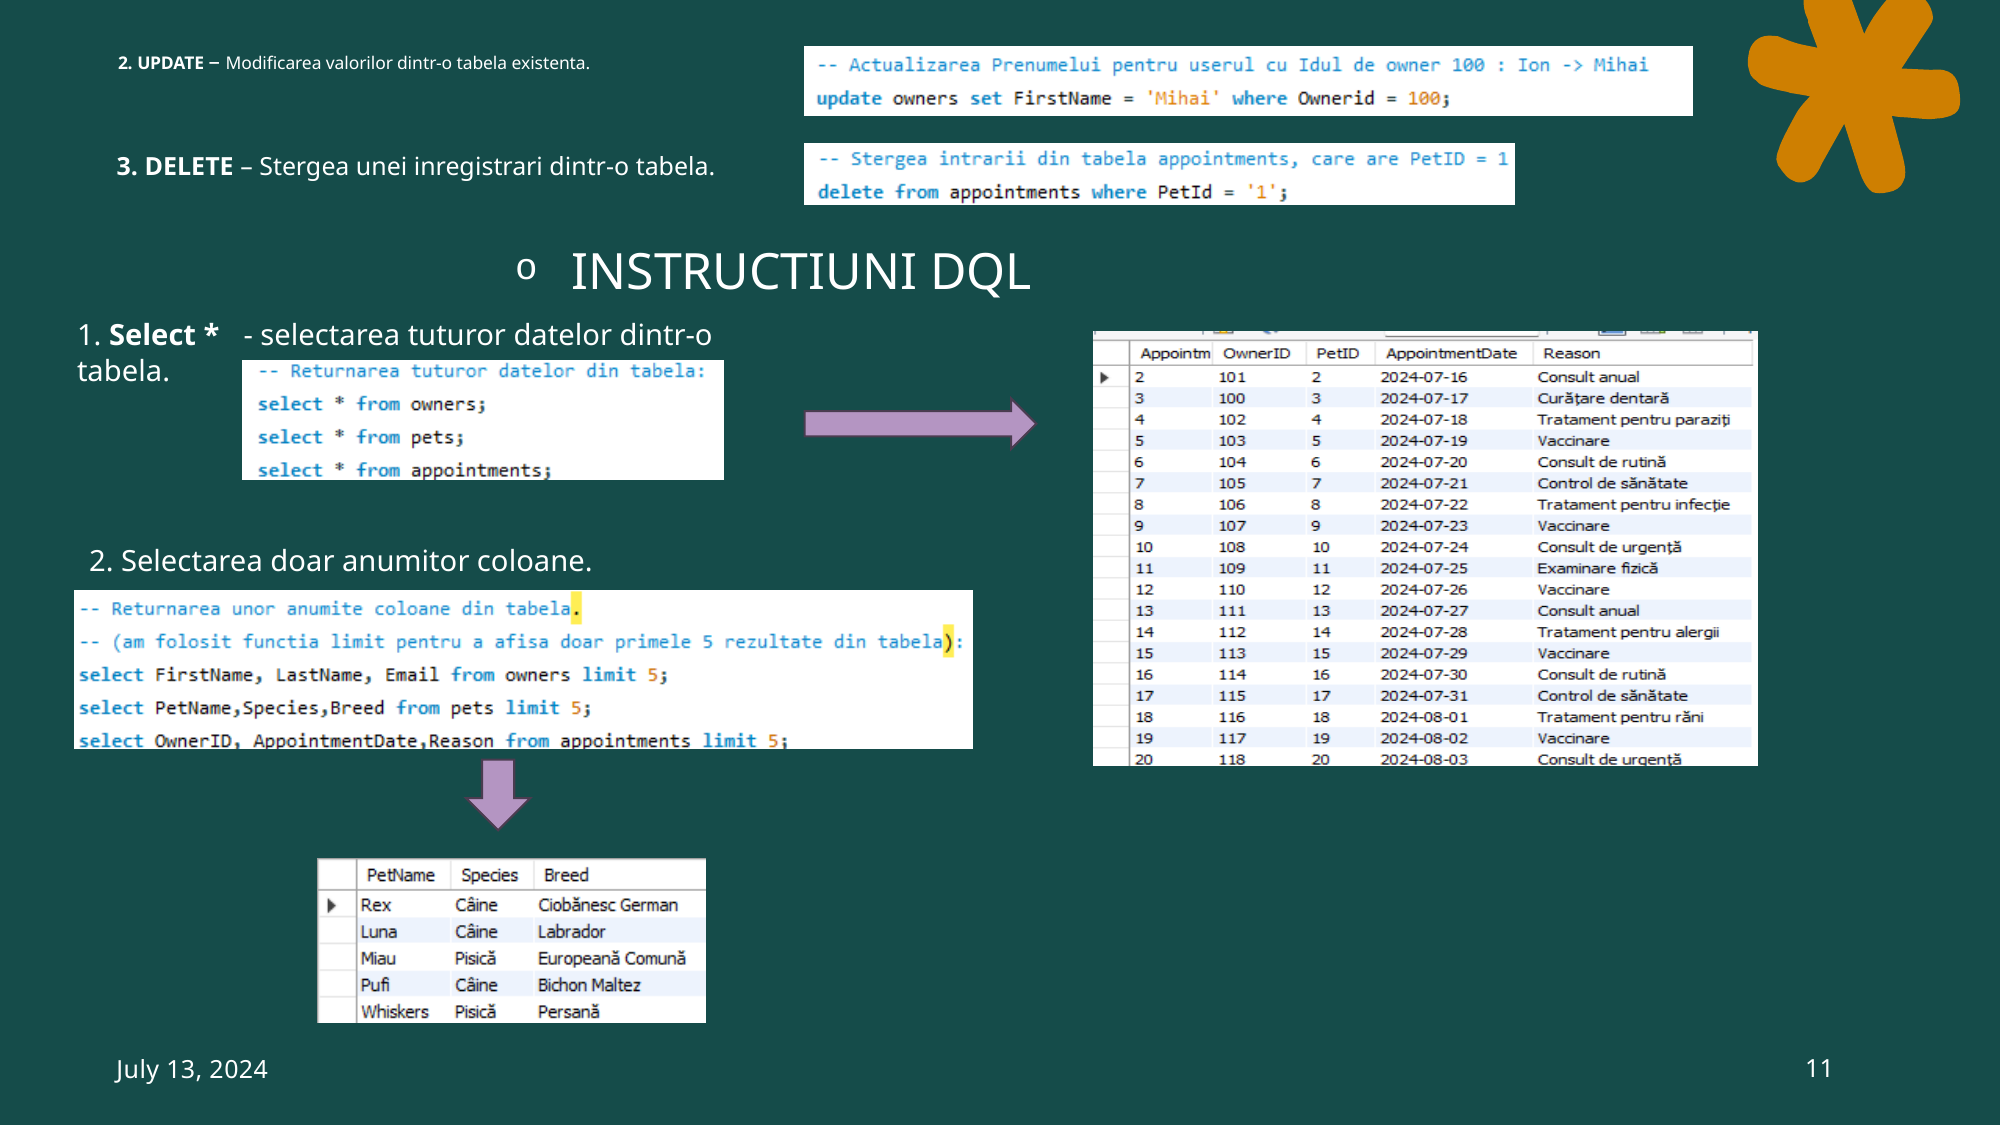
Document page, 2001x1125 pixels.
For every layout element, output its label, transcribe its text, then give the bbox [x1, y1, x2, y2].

picture [242, 360, 724, 480]
text_box [804, 398, 1037, 449]
text_box [465, 759, 531, 831]
picture [317, 858, 706, 1023]
text_box July 13, 2024 [116, 1006, 466, 1125]
title 2. UPDATE – Modificarea valorilor dintr-o tabela existenta. [118, 47, 804, 116]
text_box [1805, 1006, 2000, 1125]
text_box 3. DELETE – Stergea unei inregistrari dintr-o tabela. [101, 143, 804, 189]
picture [74, 590, 973, 749]
text_box 2. Selectarea doar anumitor coloane. [74, 534, 805, 586]
text_box INSTRUCTIUNI DQL [500, 231, 1501, 308]
text_box 1. Select * - selectarea tuturor datelor dintr-o tabela. [62, 305, 805, 361]
picture [804, 143, 1515, 205]
picture [1093, 331, 1758, 766]
picture [804, 47, 1693, 116]
